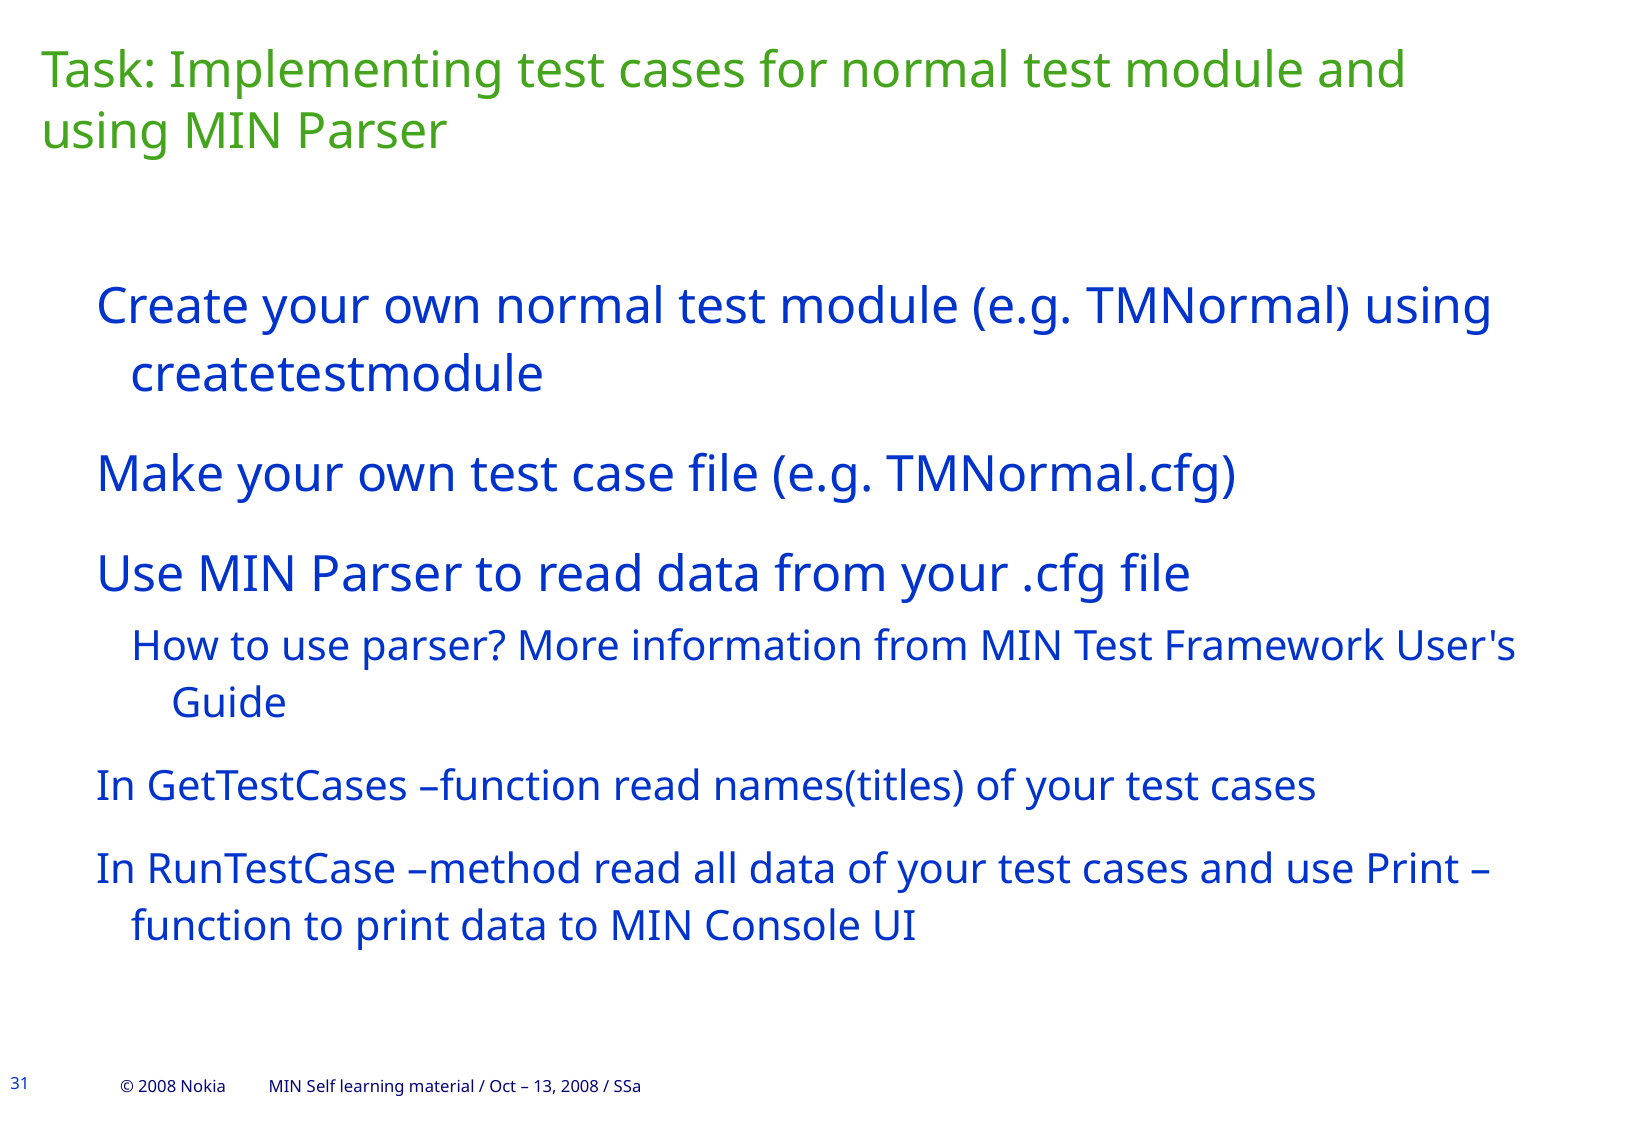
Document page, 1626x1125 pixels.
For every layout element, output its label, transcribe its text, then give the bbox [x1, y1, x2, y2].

title Task: Implementing test cases for normal test module and using MIN Parser [41, 37, 1504, 174]
list Create your own normal test module (e.g. TMNormal) using createtestmodule Make your own test case file (e.g. TMNormal.cfg) Use MIN Parser to read data from your .cfg file How to use parser? More information from MIN Test Framework User's Guide In GetTestCases –function read names(titles) of your test cases In RunTestCase –method read all data of your test cases and use Print –function to print data to MIN Console UI [81, 262, 1544, 1028]
